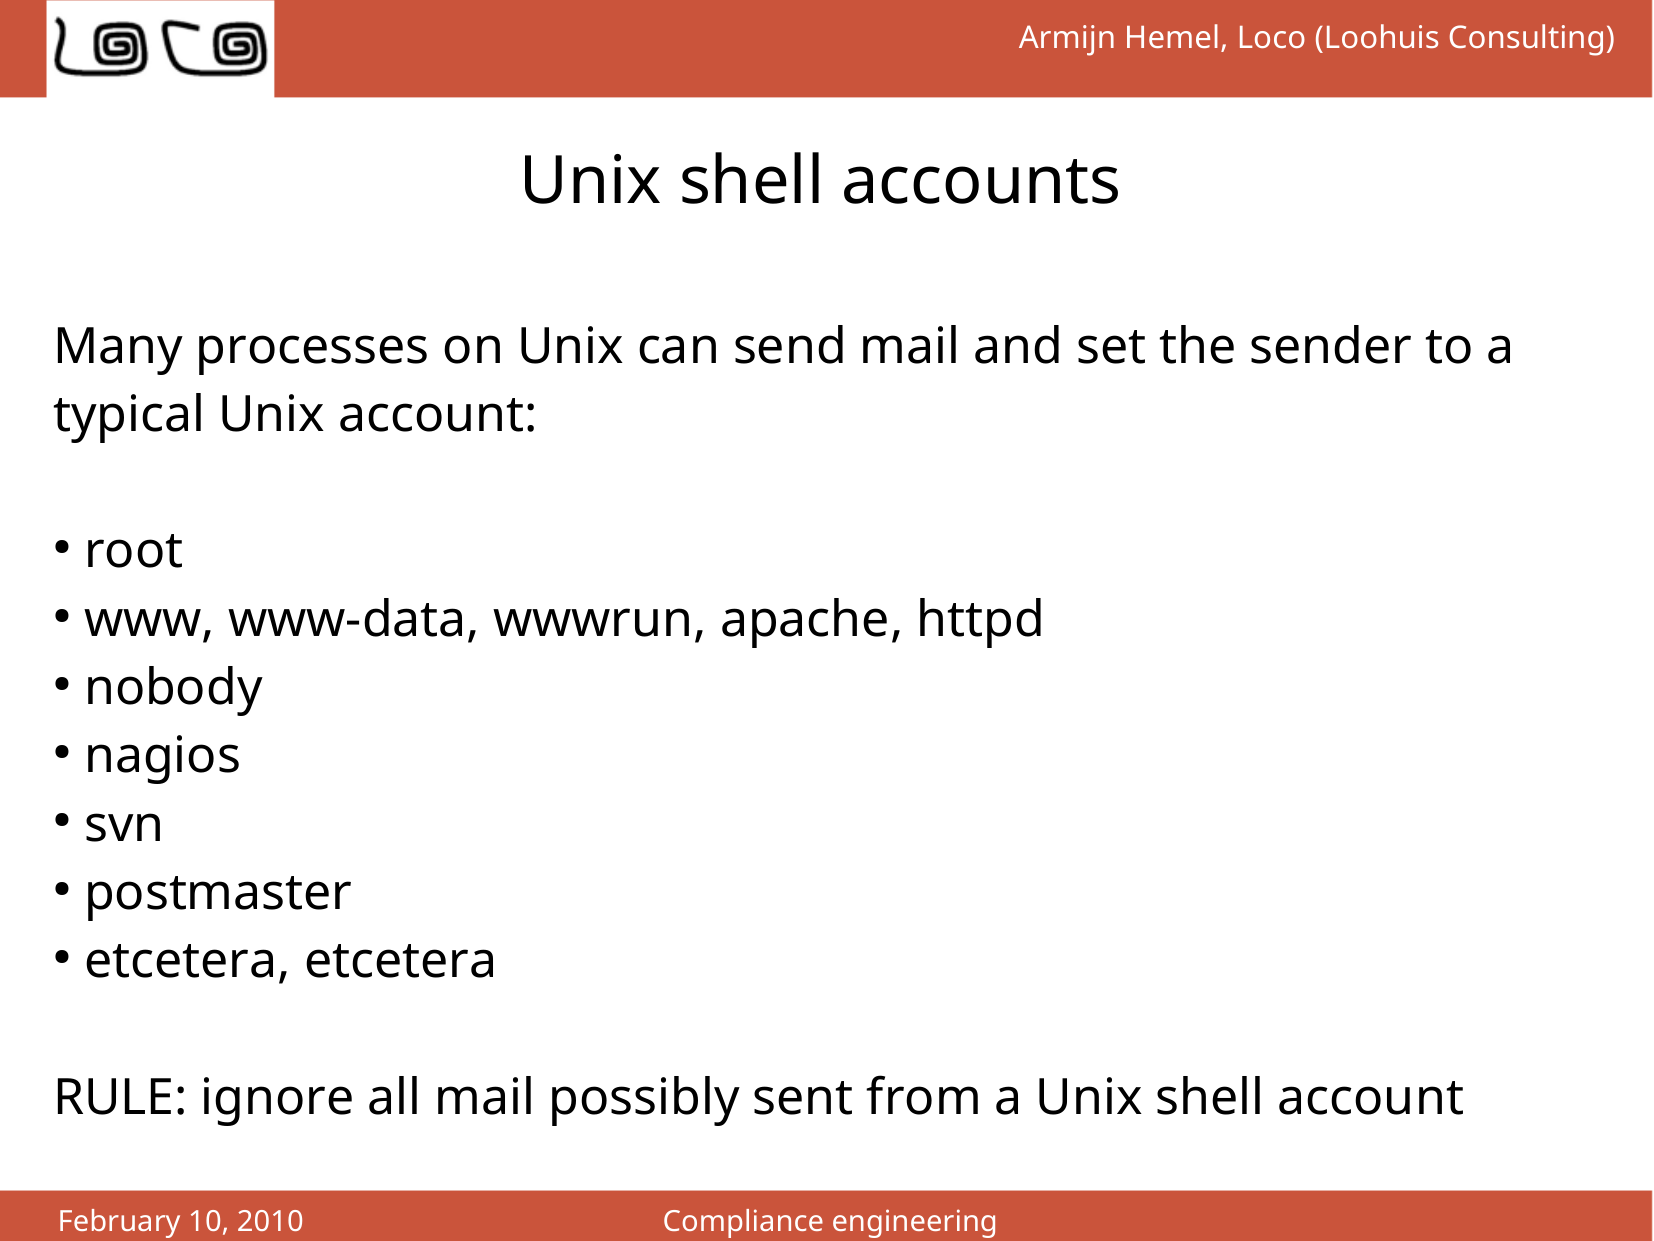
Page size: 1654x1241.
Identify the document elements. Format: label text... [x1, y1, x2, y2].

title Unix shell accounts [47, 125, 1595, 229]
subtitle Many processes on Unix can send mail and set the sender to a typical Unix account: root www, www-data, wwwrun, apache, httpd nobody nagios svn postmaster etcetera, etcetera RULE: ignore all mail possibly sent from a Unix shell account [53, 265, 1595, 1173]
picture [0, 0, 1654, 1241]
